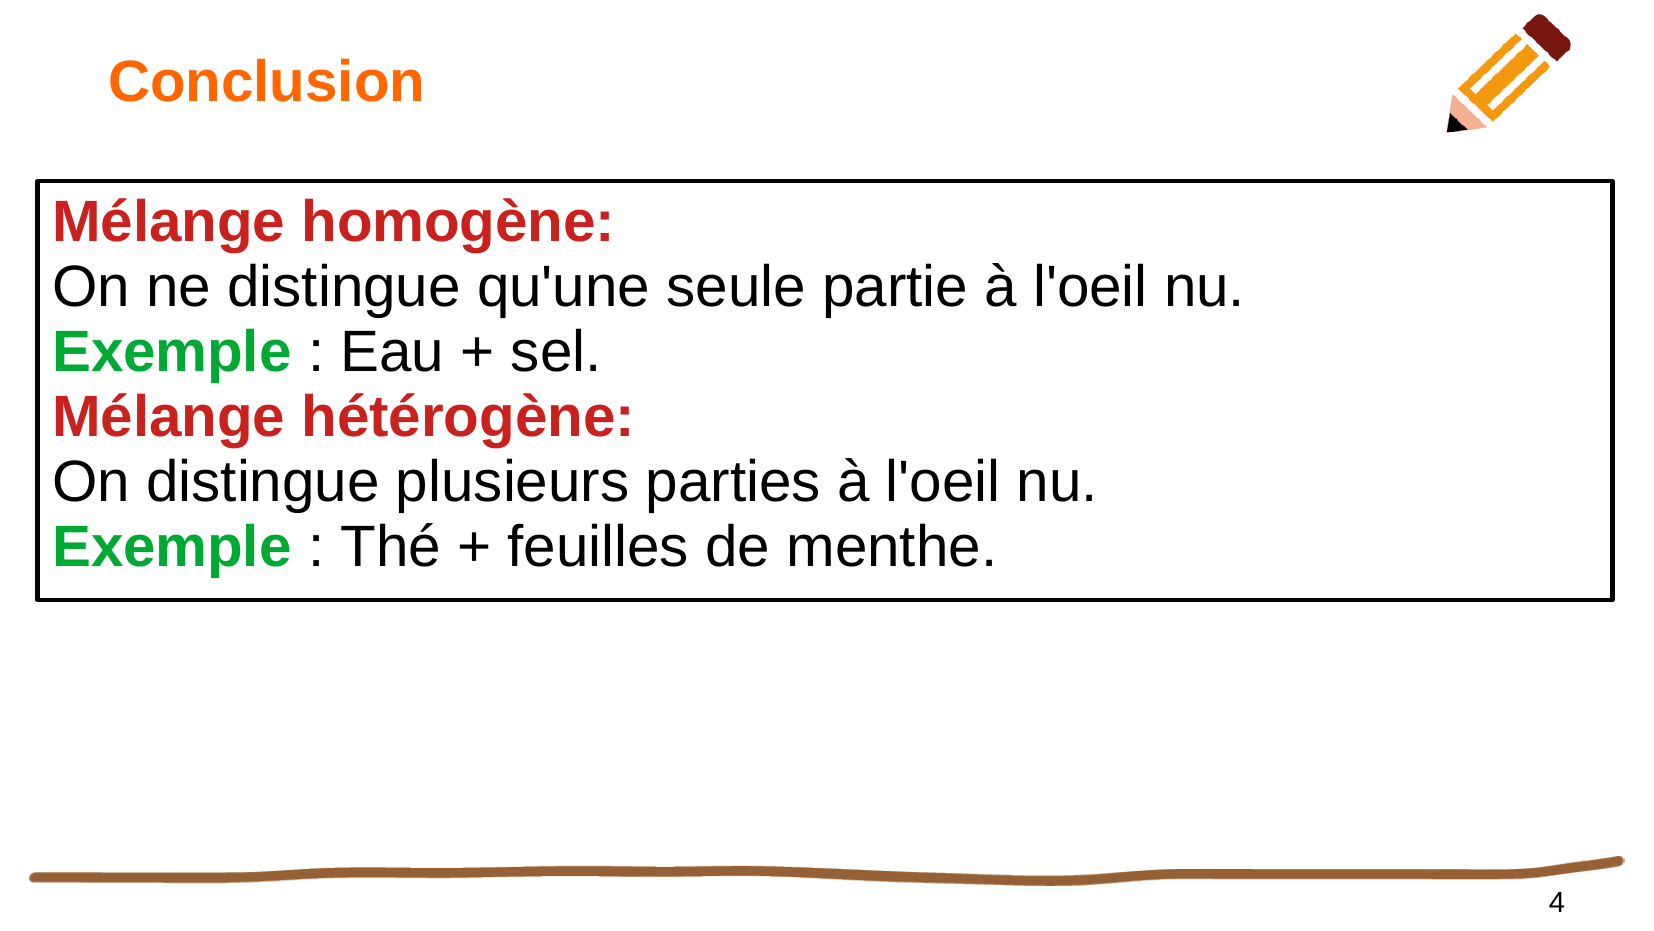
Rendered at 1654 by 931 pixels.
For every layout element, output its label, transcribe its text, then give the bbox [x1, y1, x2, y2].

picture [29, 856, 1625, 886]
text_box Mélange homogène: On ne distingue qu'une seule partie à l'oeil nu. Exemple : Eau + sel. Mélange hétérogène: On distingue plusieurs parties à l'oeil nu. Exemple : Thé + feuilles de menthe. [37, 181, 1613, 601]
picture [1446, 14, 1571, 133]
title Conclusion [37, 16, 1426, 147]
